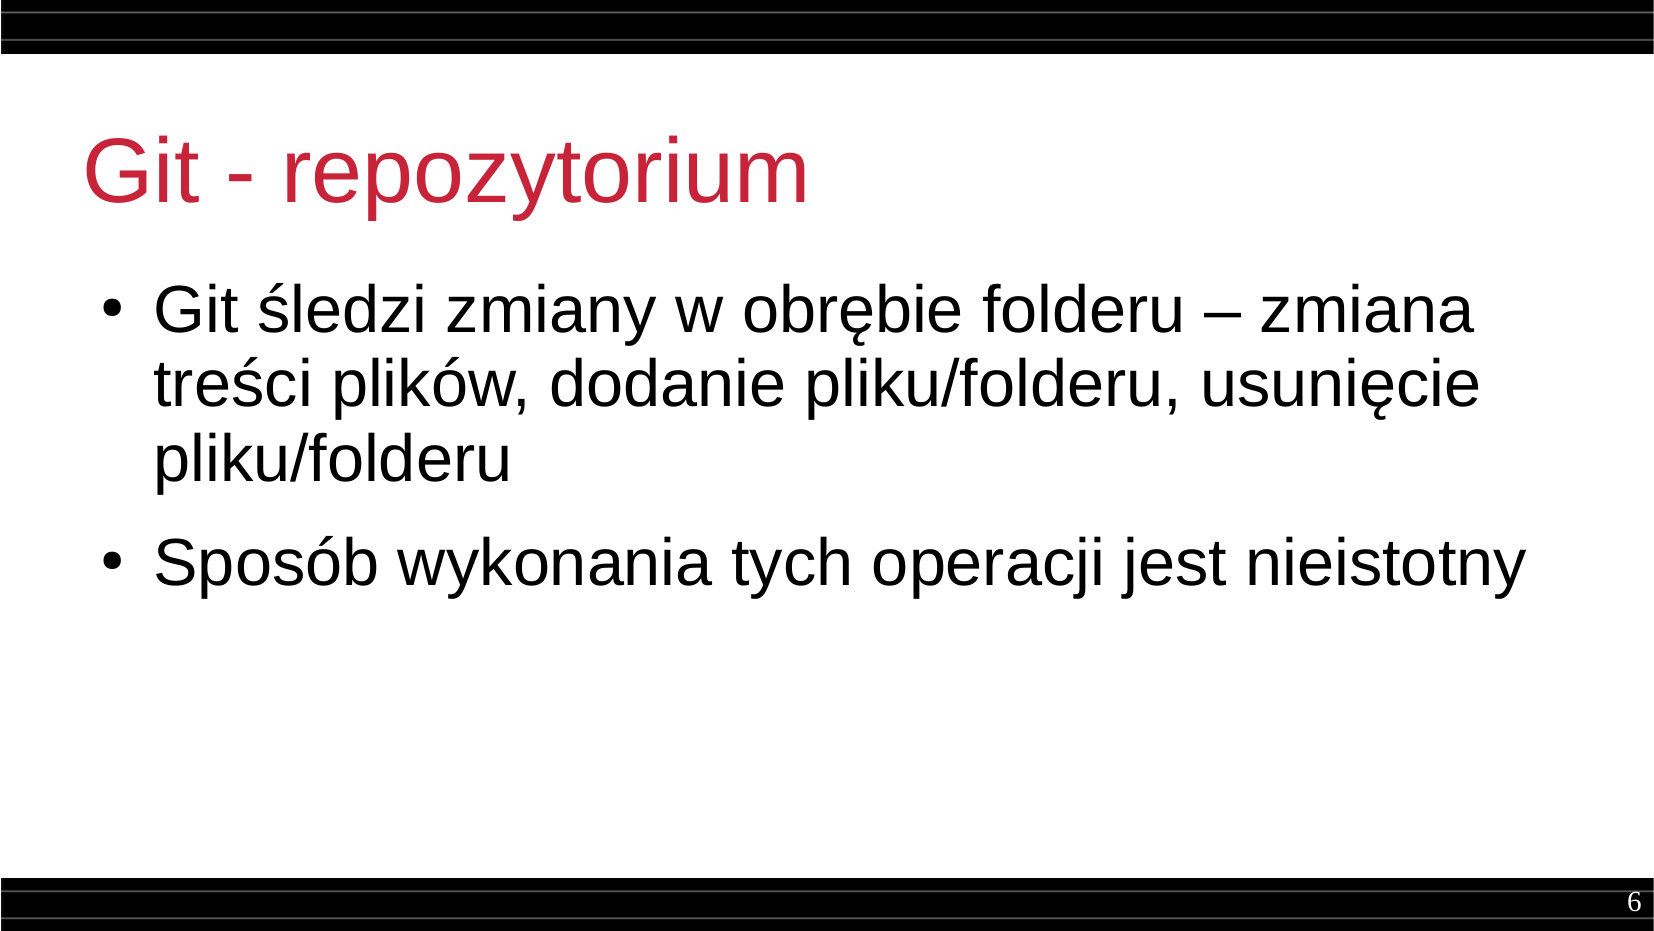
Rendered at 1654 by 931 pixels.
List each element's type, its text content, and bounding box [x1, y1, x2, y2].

picture [1, 878, 1654, 931]
list Git śledzi zmiany w obrębie folderu – zmiana treści plików, dodanie pliku/folderu, usunięcie pliku/folderu Sposób wykonania tych operacji jest nieistotny [82, 271, 1571, 851]
picture [1, 0, 1654, 54]
title Git - repozytorium [82, 92, 1571, 249]
